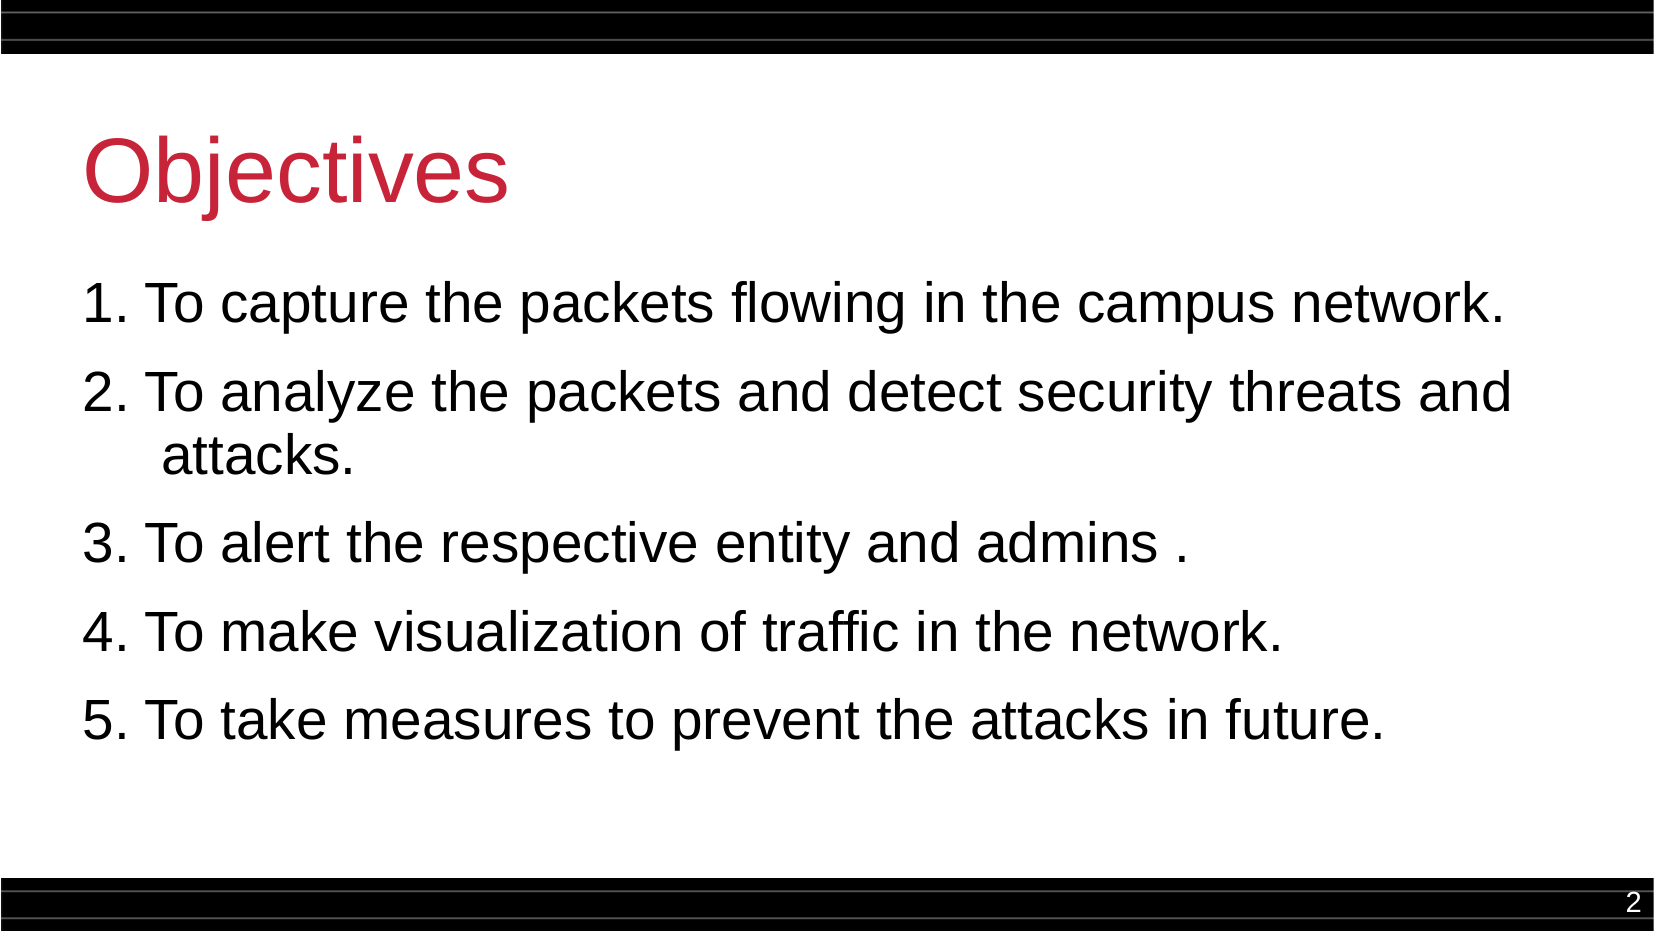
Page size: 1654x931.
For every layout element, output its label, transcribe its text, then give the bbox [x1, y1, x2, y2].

title Objectives [82, 92, 1571, 249]
picture [1, 0, 1654, 54]
picture [1, 878, 1654, 931]
list 1. To capture the packets flowing in the campus network. 2. To analyze the packets and detect security threats and attacks. 3. To alert the respective entity and admins . 4. To make visualization of traffic in the network. 5. To take measures to prevent the attacks in future. [82, 271, 1571, 758]
